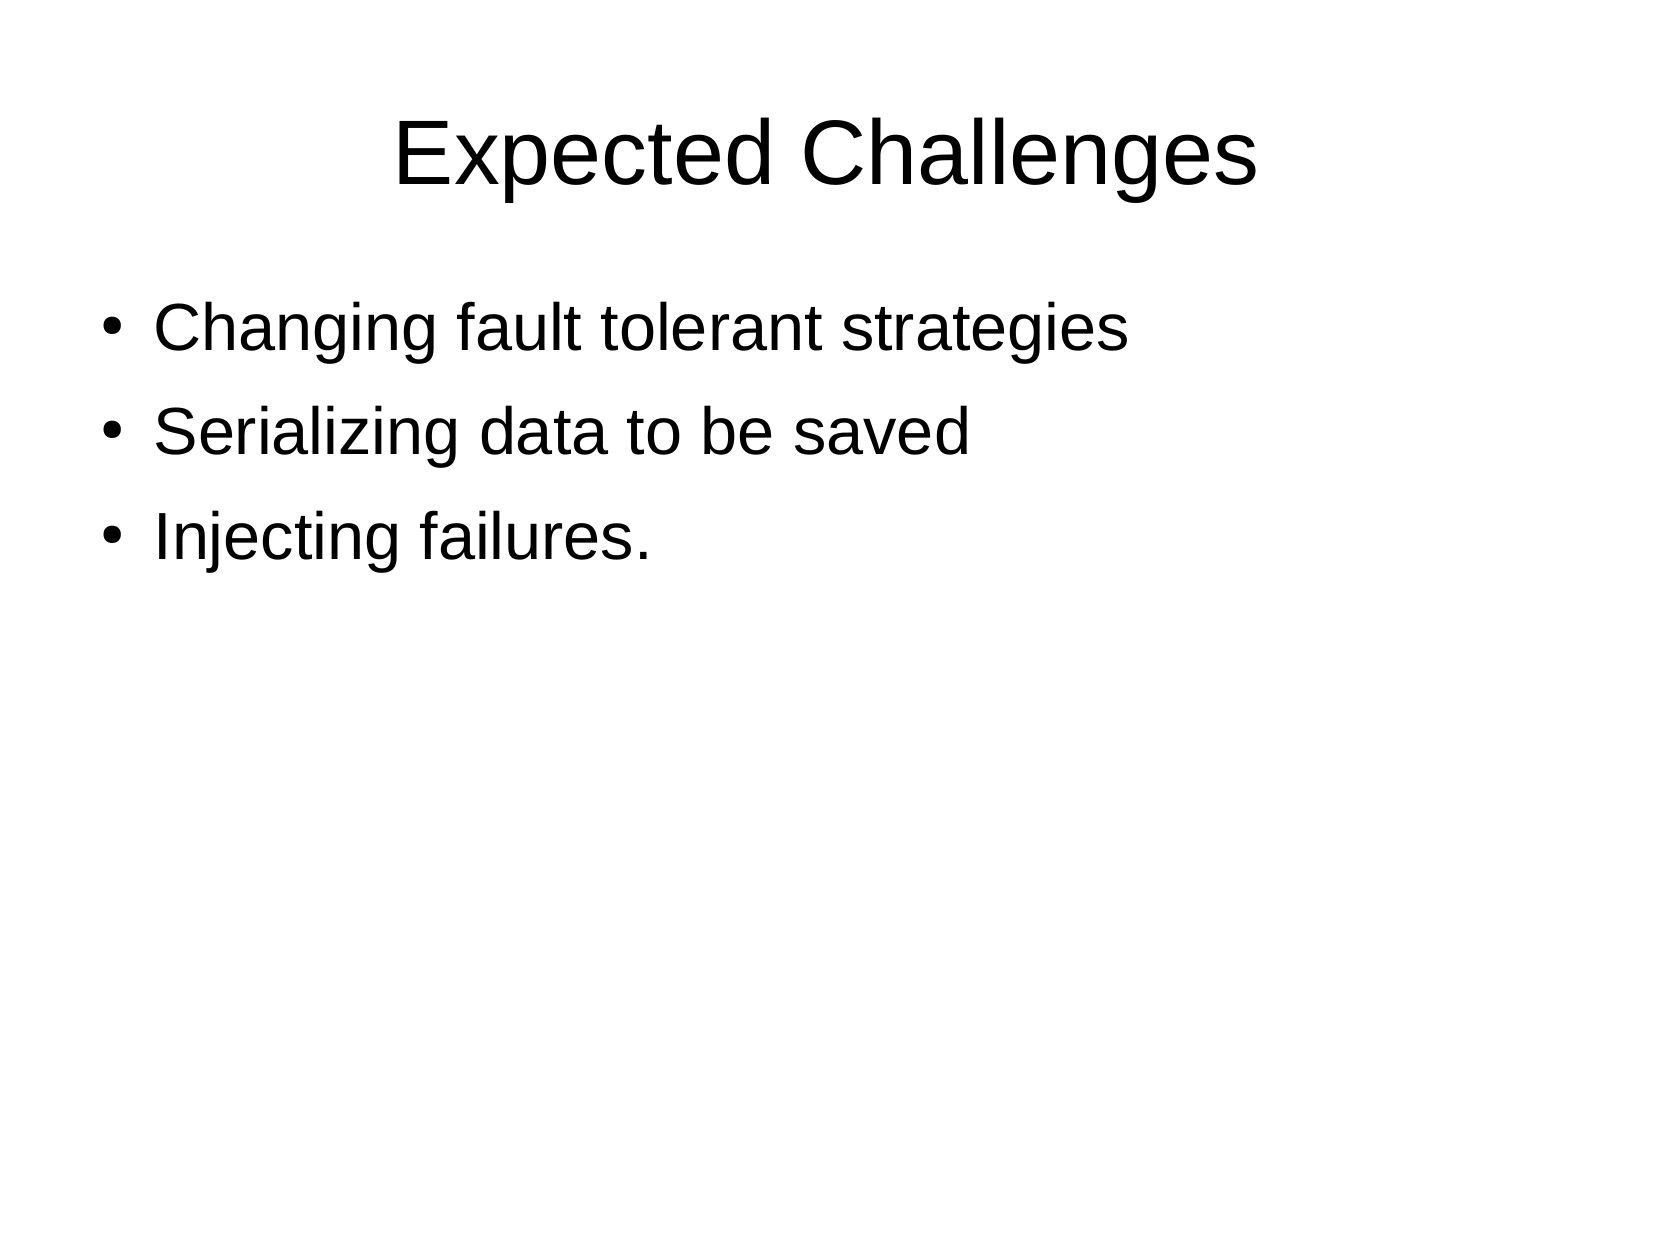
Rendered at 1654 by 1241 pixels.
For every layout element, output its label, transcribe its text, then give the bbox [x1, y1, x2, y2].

title Expected Challenges [82, 49, 1571, 257]
list Changing fault tolerant strategies Serializing data to be saved Injecting failures. [82, 290, 1571, 1010]
